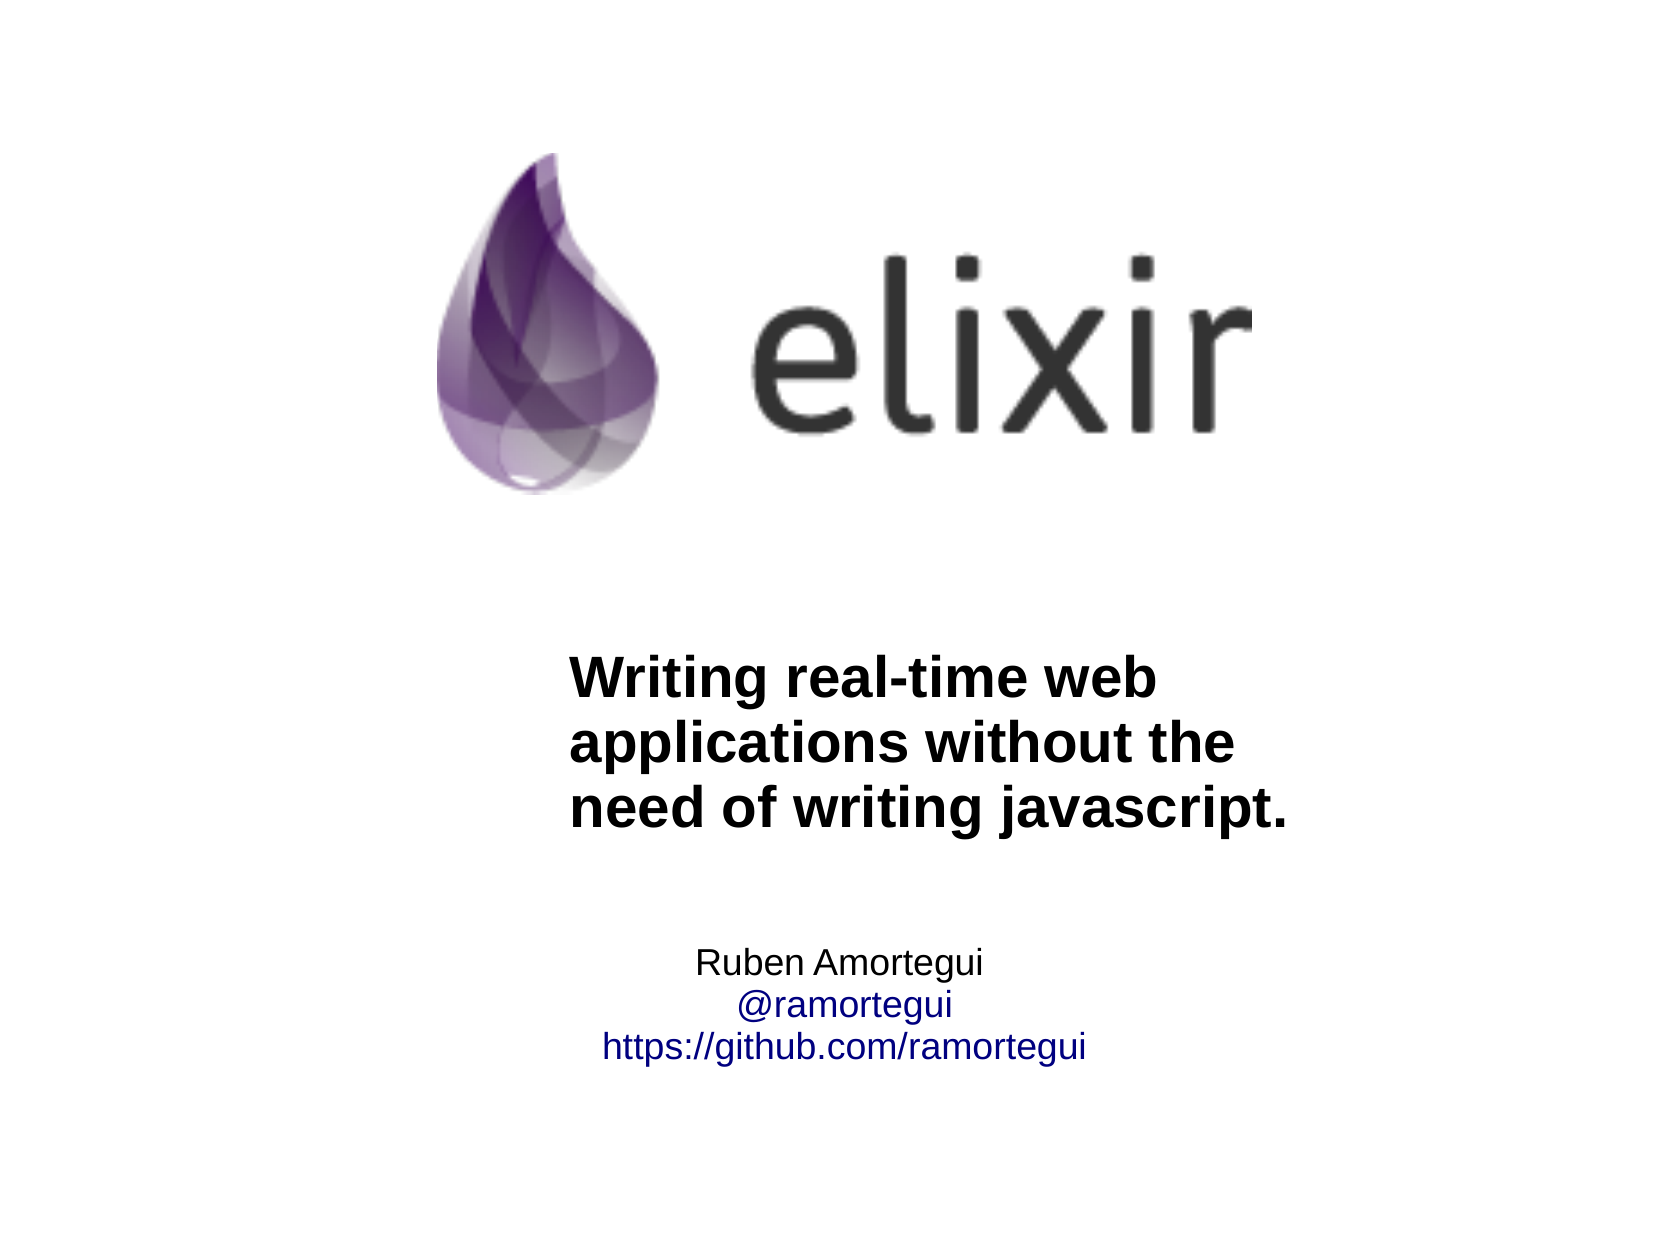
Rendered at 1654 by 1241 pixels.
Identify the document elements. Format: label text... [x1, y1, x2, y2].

text_box Ruben Amortegui @ramortegui https://github.com/ramortegui [200, 850, 1489, 1160]
picture [437, 153, 1252, 495]
text_box Writing real-time web applications without the need of writing javascript. [555, 572, 1382, 850]
